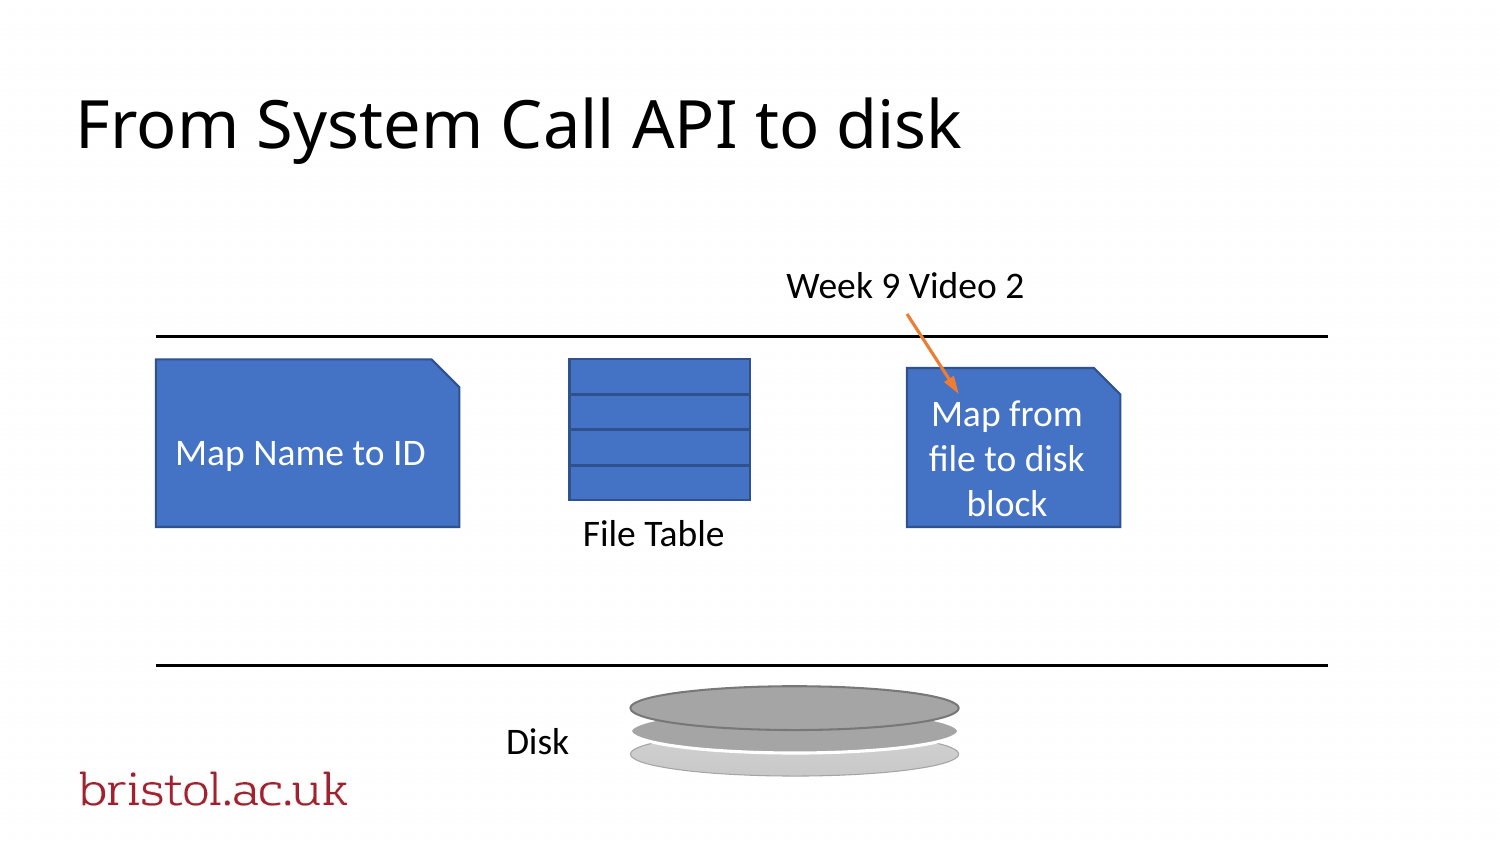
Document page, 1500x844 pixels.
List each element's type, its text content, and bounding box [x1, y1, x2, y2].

title From System Call API to disk [60, 44, 1440, 209]
text_box File Table [567, 501, 742, 563]
text_box Week 9 Video 2 [771, 253, 1043, 314]
text_box [570, 359, 750, 394]
text_box Disk [491, 709, 586, 770]
text_box [630, 686, 959, 777]
text_box [570, 395, 750, 429]
text_box Map from file to disk block [907, 367, 1121, 528]
text_box Map Name to ID [155, 359, 460, 528]
text_box [570, 430, 750, 465]
text_box [570, 466, 750, 500]
